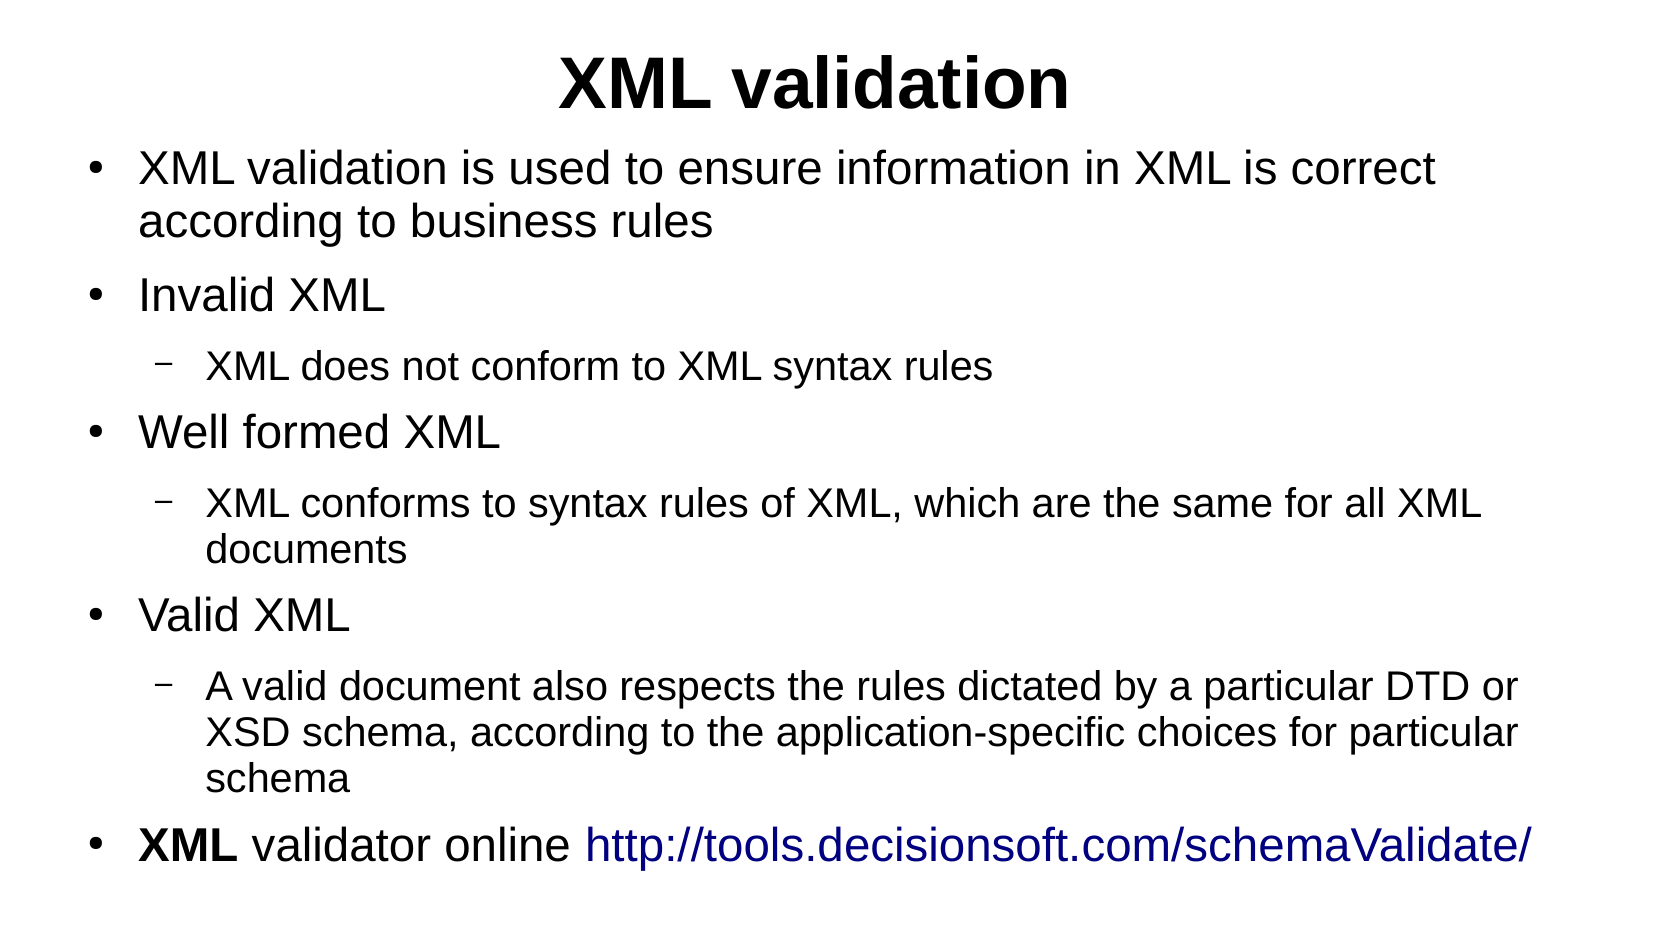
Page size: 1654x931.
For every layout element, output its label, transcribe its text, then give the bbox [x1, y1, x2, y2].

title XML validation [70, 41, 1560, 124]
list XML validation is used to ensure information in XML is correct according to business rules Invalid XML XML does not conform to XML syntax rules Well formed XML XML conforms to syntax rules of XML, which are the same for all XML documents Valid XML A valid document also respects the rules dictated by a particular DTD or XSD schema, according to the application-specific choices for particular schema XML validator online http://tools.decisionsoft.com/schemaValidate/ [70, 141, 1607, 877]
